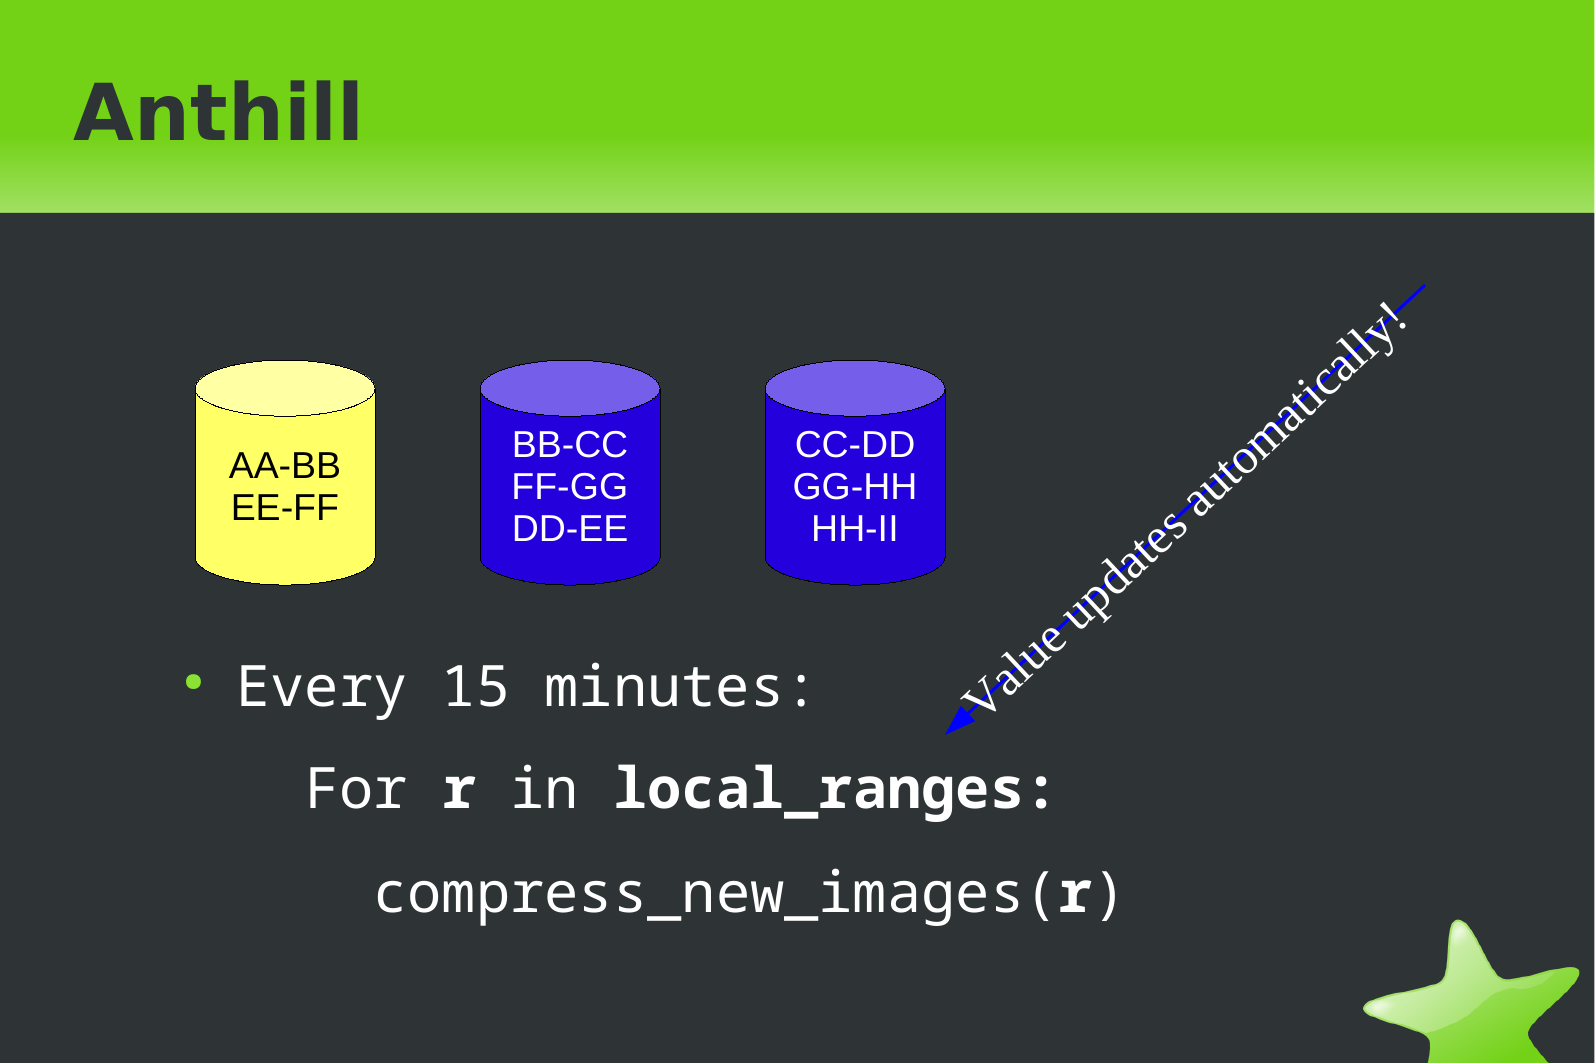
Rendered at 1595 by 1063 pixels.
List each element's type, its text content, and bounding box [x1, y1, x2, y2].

list Every 15 minutes: For r in local_ranges: compress_new_images(r) [105, 645, 1540, 946]
text_box AA-BB EE-FF [195, 389, 376, 586]
text_box BB-CC FF-GG DD-EE [480, 389, 661, 586]
picture [0, 0, 1595, 1063]
title Anthill [74, 25, 1510, 203]
text_box CC-DD GG-HH HH-II [765, 389, 946, 586]
